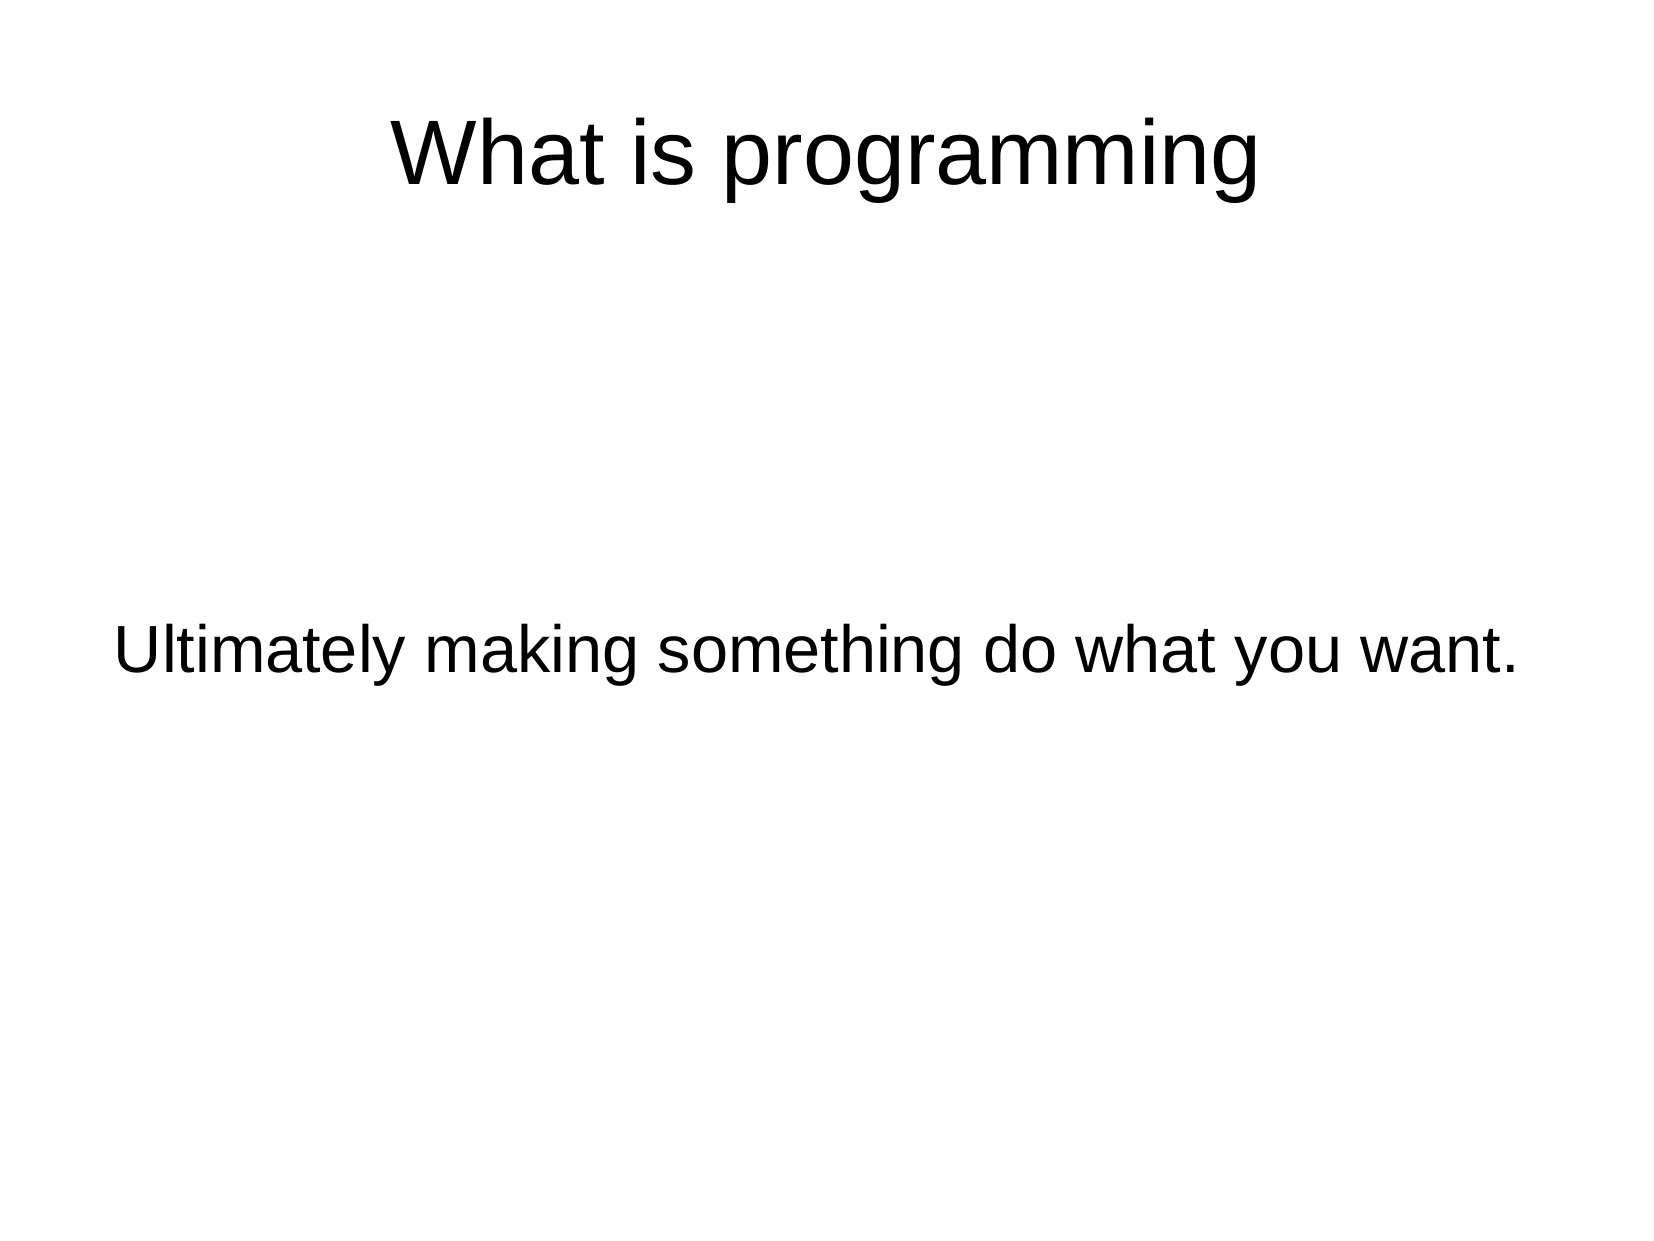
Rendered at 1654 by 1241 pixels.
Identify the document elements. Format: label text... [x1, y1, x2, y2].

title What is programming [82, 49, 1571, 257]
subtitle Ultimately making something do what you want. [82, 290, 1571, 1010]
